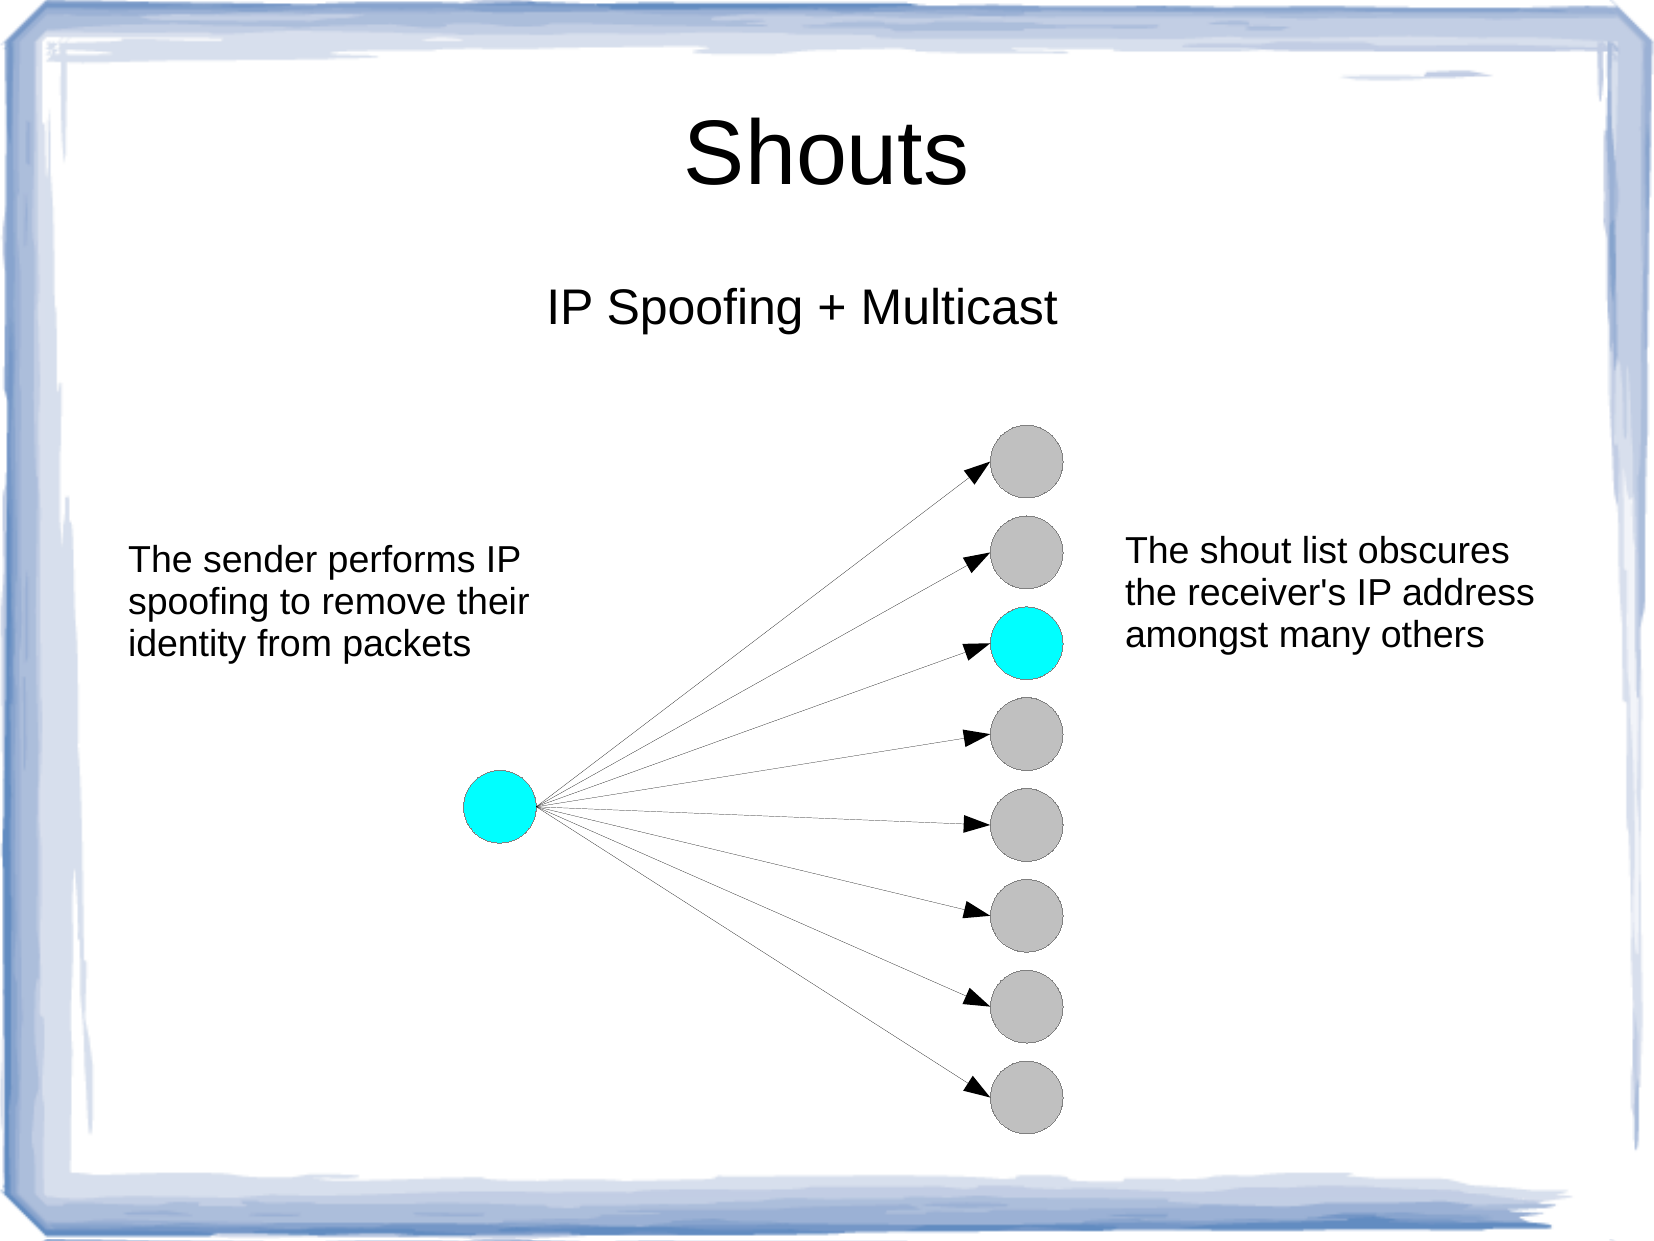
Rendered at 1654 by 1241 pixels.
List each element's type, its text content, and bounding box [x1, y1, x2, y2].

text_box [990, 879, 1064, 953]
text_box The sender performs IP spoofing to remove their identity from packets [113, 531, 579, 686]
text_box [990, 697, 1064, 771]
text_box IP Spoofing + Multicast [531, 271, 1087, 343]
picture [0, 0, 1654, 1241]
text_box [990, 425, 1064, 498]
text_box [990, 788, 1064, 862]
text_box [990, 1061, 1064, 1134]
text_box [990, 606, 1064, 680]
text_box The shout list obscures the receiver's IP address amongst many others [1110, 521, 1560, 686]
text_box [463, 770, 537, 844]
text_box [990, 970, 1064, 1044]
title Shouts [82, 49, 1571, 257]
text_box [990, 515, 1064, 589]
